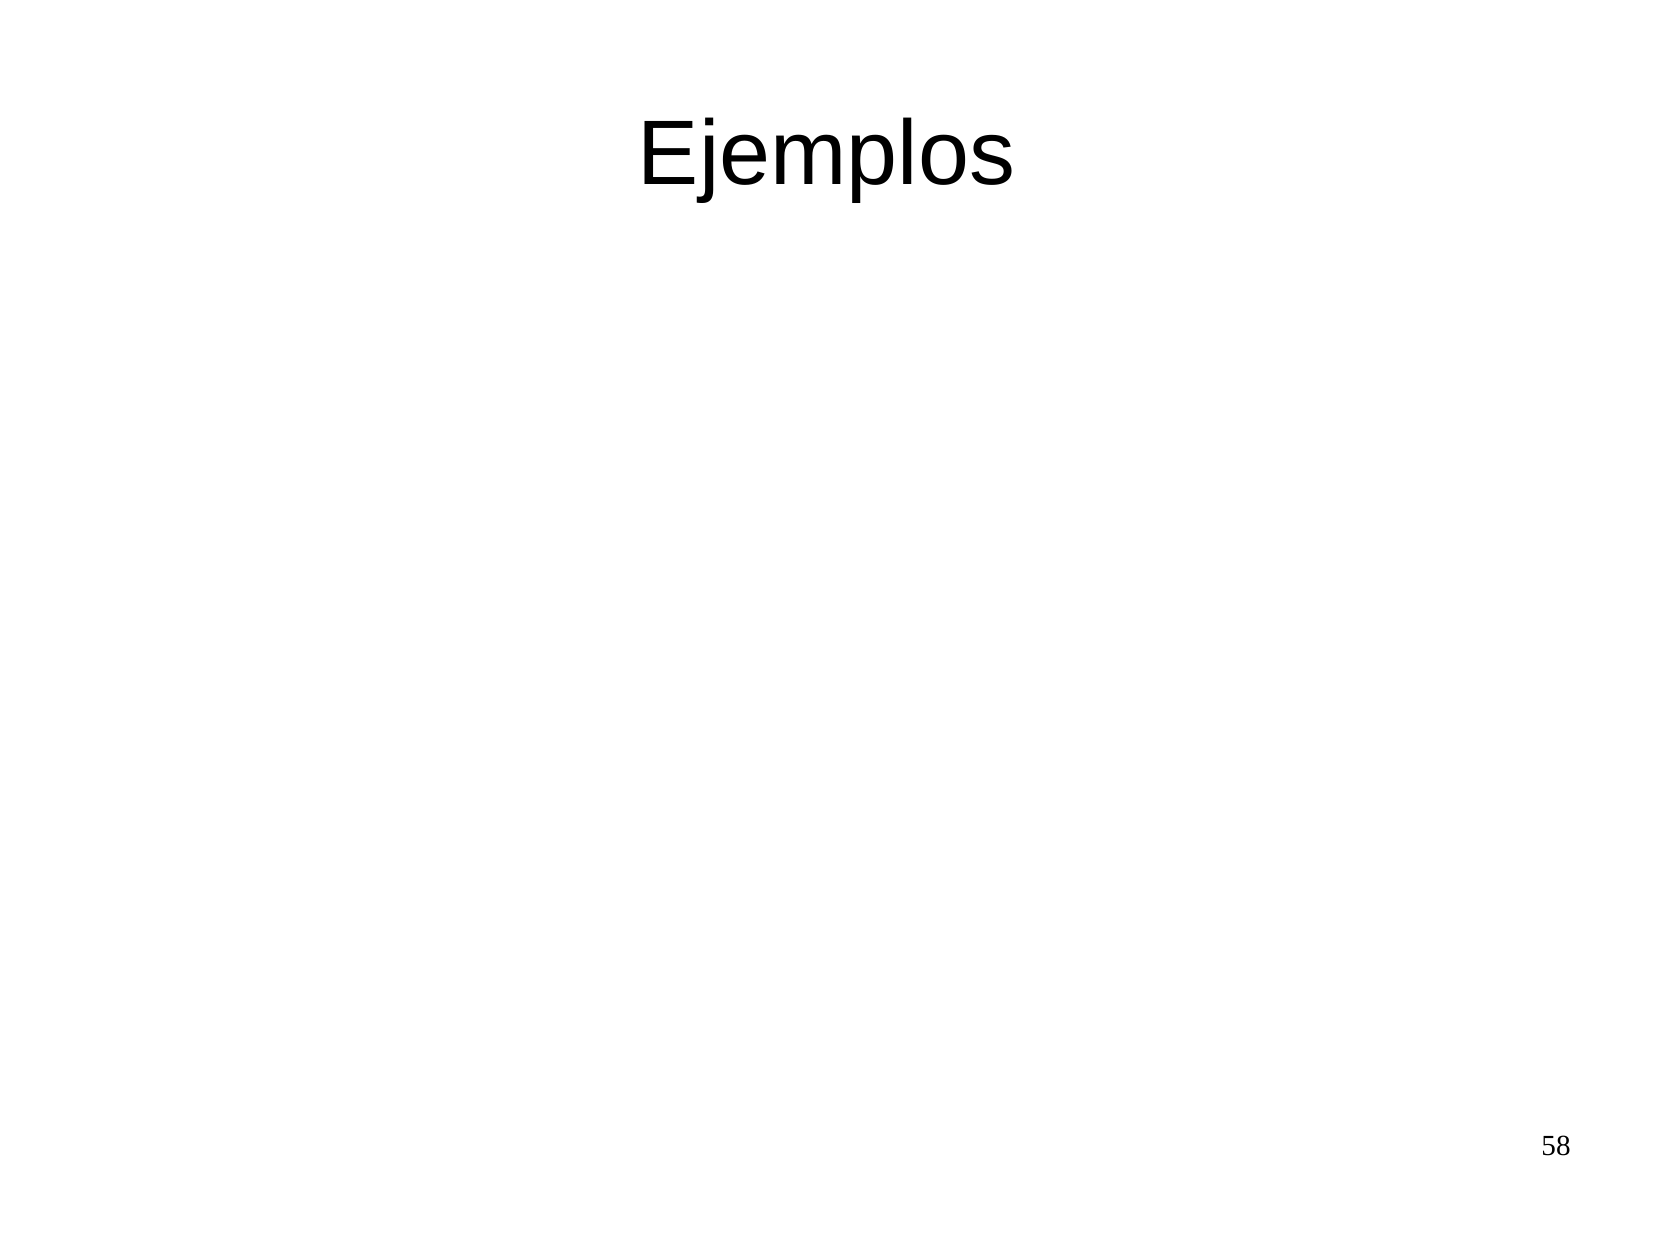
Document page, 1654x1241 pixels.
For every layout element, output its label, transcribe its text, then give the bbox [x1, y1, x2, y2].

title Ejemplos [82, 49, 1571, 257]
